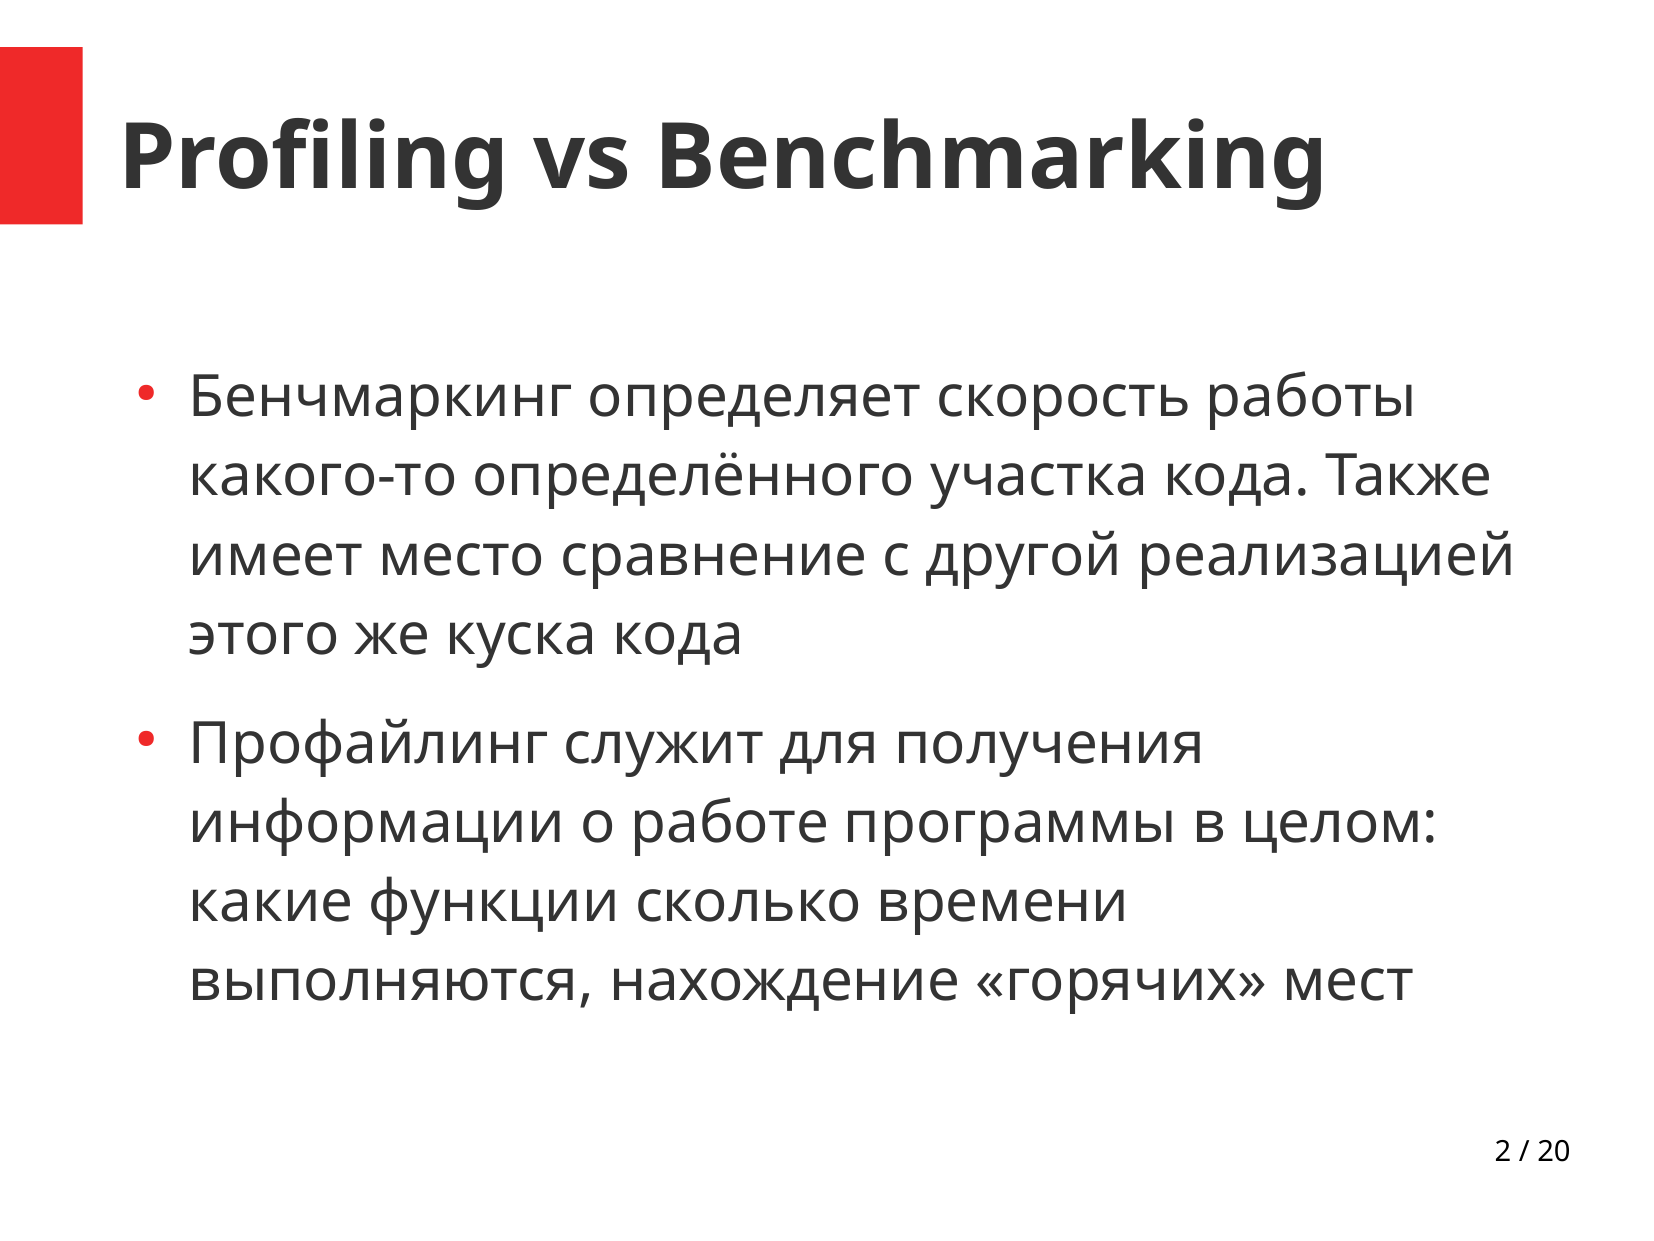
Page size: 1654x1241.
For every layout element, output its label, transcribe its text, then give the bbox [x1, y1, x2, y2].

list Бенчмаркинг определяет скорость работы какого-то определённого участка кода. Также имеет место сравнение с другой реализацией этого же куска кода Профайлинг служит для получения информации о работе программы в целом: какие функции сколько времени выполняются, нахождение «горячих» мест [118, 354, 1536, 1074]
title Profiling vs Benchmarking [118, 49, 1571, 257]
